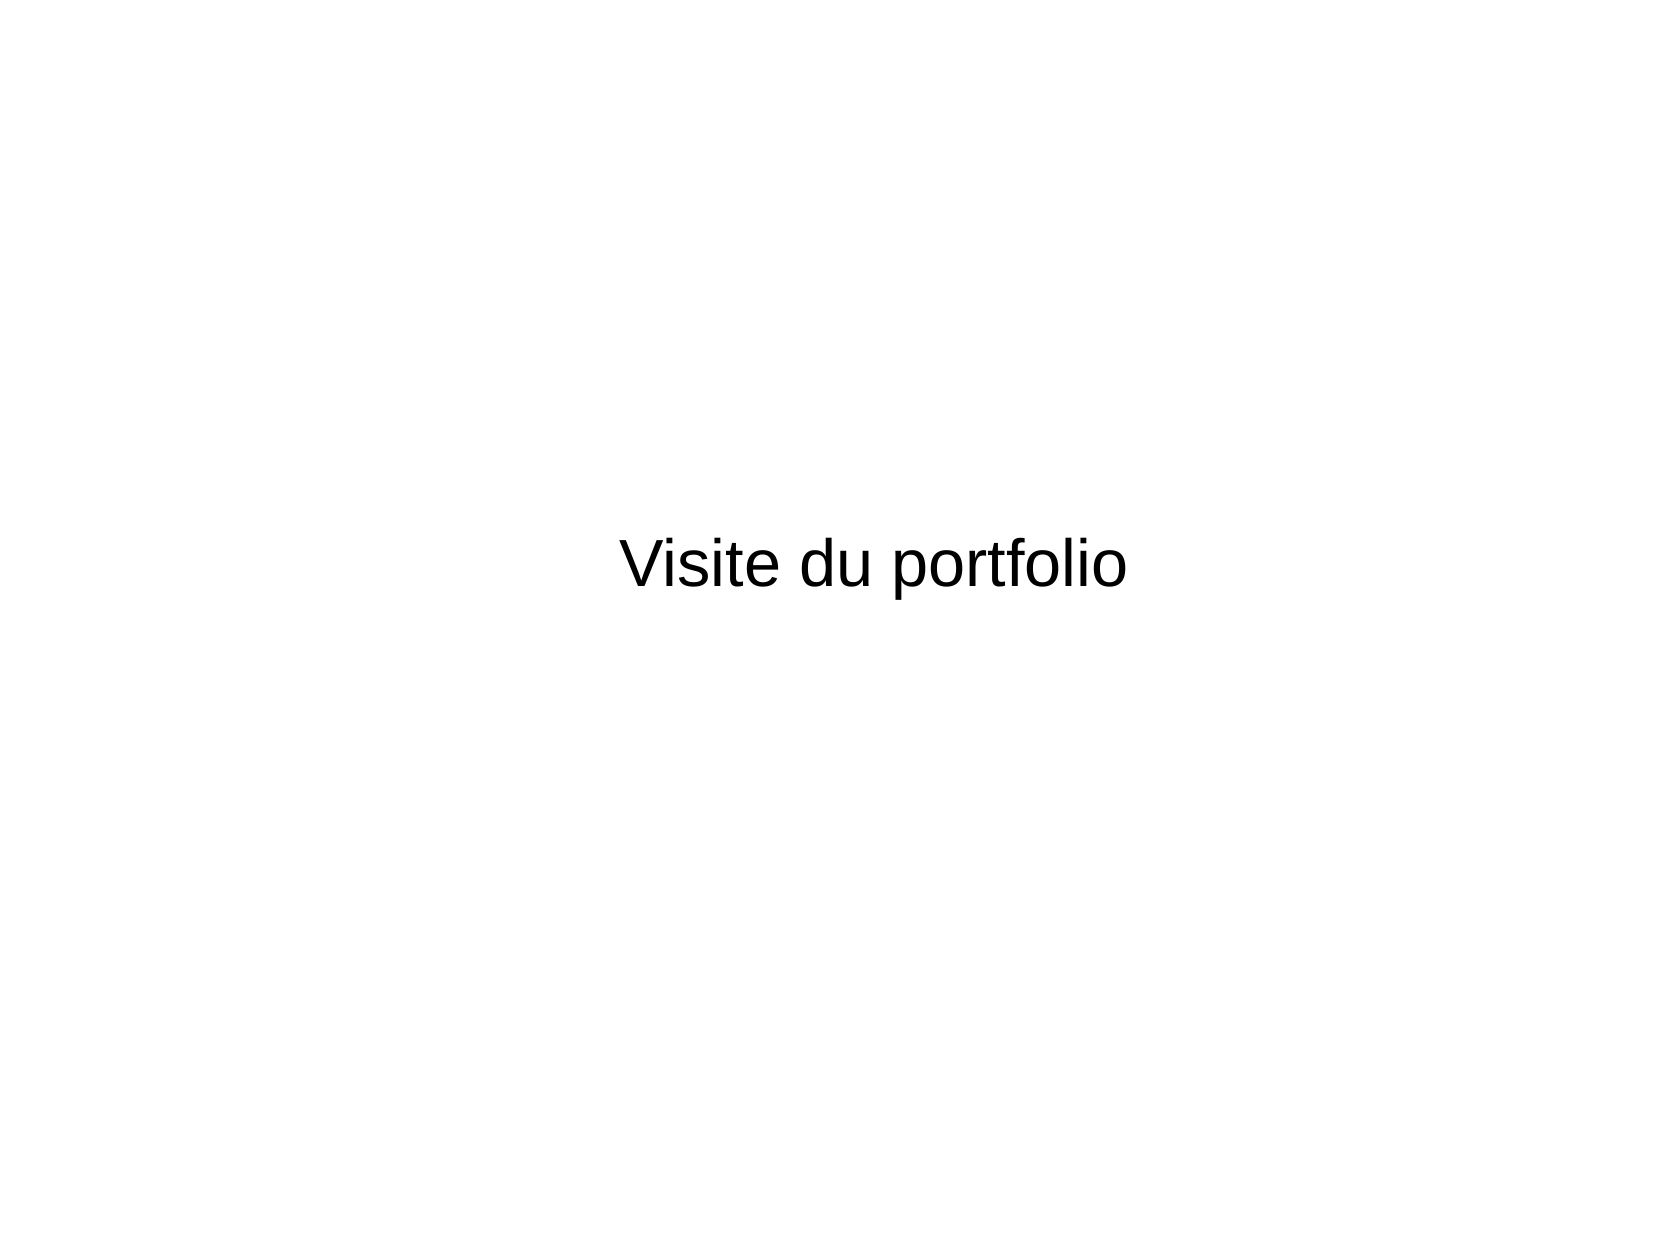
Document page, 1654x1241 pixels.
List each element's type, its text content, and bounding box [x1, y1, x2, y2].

list Visite du portfolio [94, 212, 1583, 1032]
